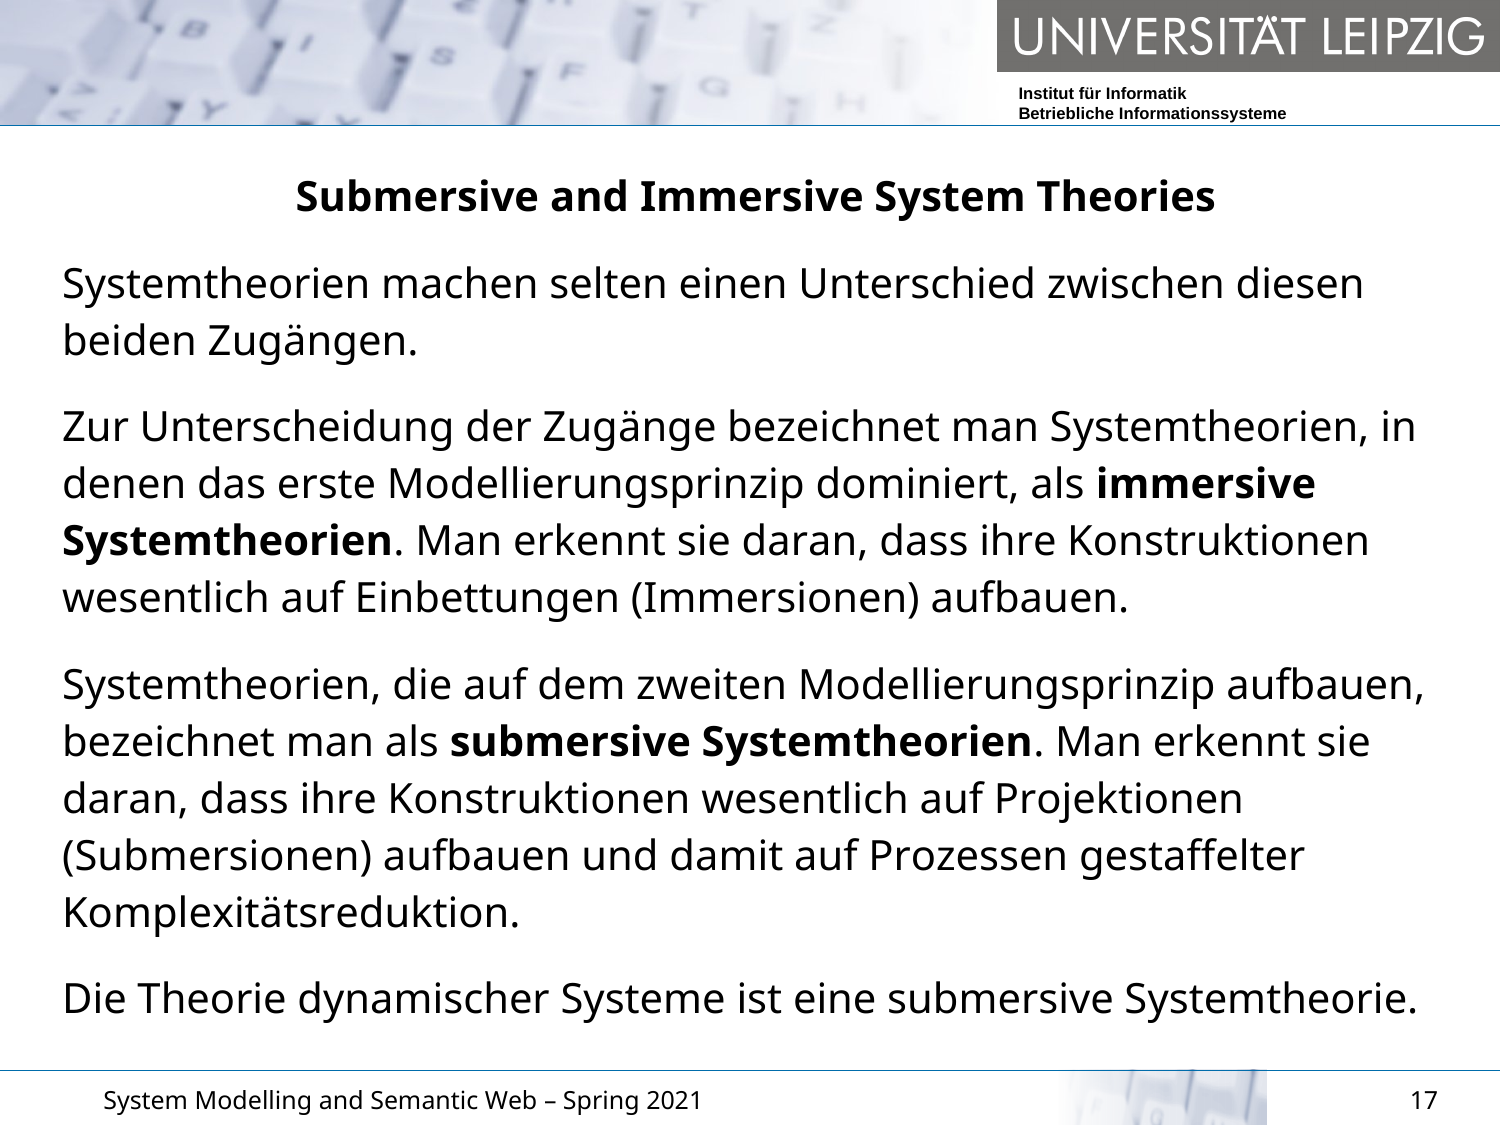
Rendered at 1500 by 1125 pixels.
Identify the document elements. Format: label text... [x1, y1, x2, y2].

picture [1057, 1071, 1267, 1125]
picture [0, 0, 1500, 125]
list Submersive and Immersive System Theories Systemtheorien machen selten einen Unterschied zwischen diesen beiden Zugängen. Zur Unterscheidung der Zugänge bezeichnet man Systemtheorien, in denen das erste Modellierungsprinzip dominiert, als immersive Systemtheorien. Man erkennt sie daran, dass ihre Konstruktionen wesentlich auf Einbettungen (Immersionen) aufbauen. Systemtheorien, die auf dem zweiten Modellierungsprinzip aufbauen, bezeichnet man als submersive Systemtheorien. Man erkennt sie daran, dass ihre Konstruktionen wesentlich auf Projektionen (Submersionen) aufbauen und damit auf Prozessen gestaffelter Komplexitätsreduktion. Die Theorie dynamischer Systeme ist eine submersive Systemtheorie. [47, 159, 1465, 1054]
